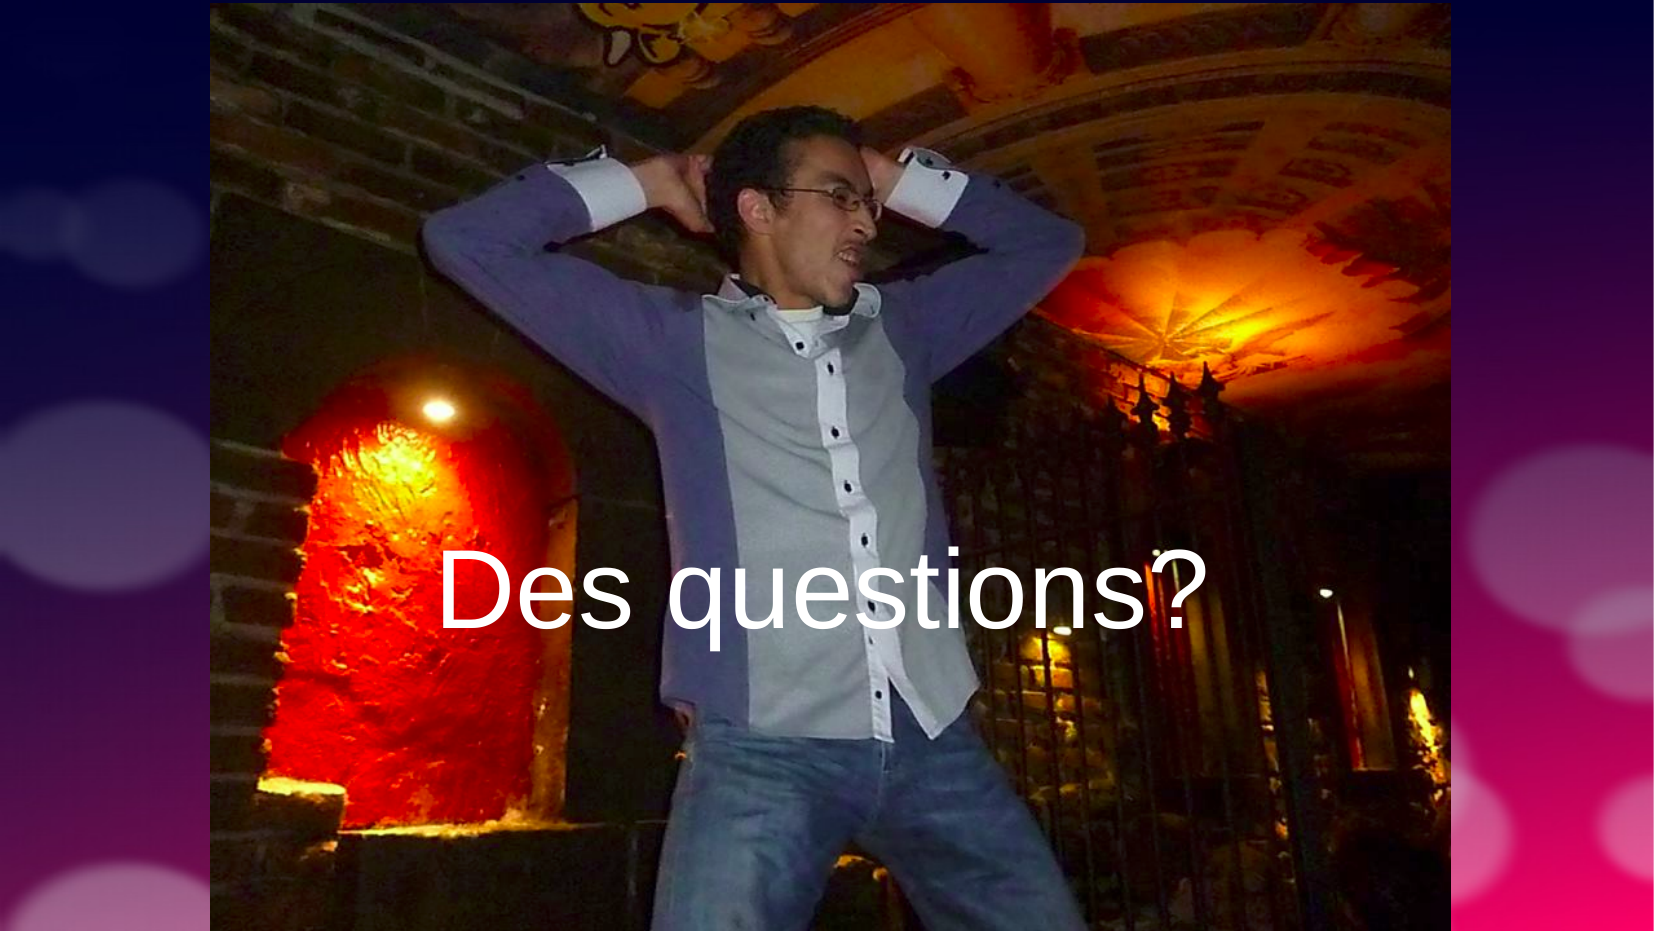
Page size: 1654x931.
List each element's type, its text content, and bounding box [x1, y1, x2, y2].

text_box Des questions? [420, 519, 1441, 661]
picture [0, 0, 1654, 931]
